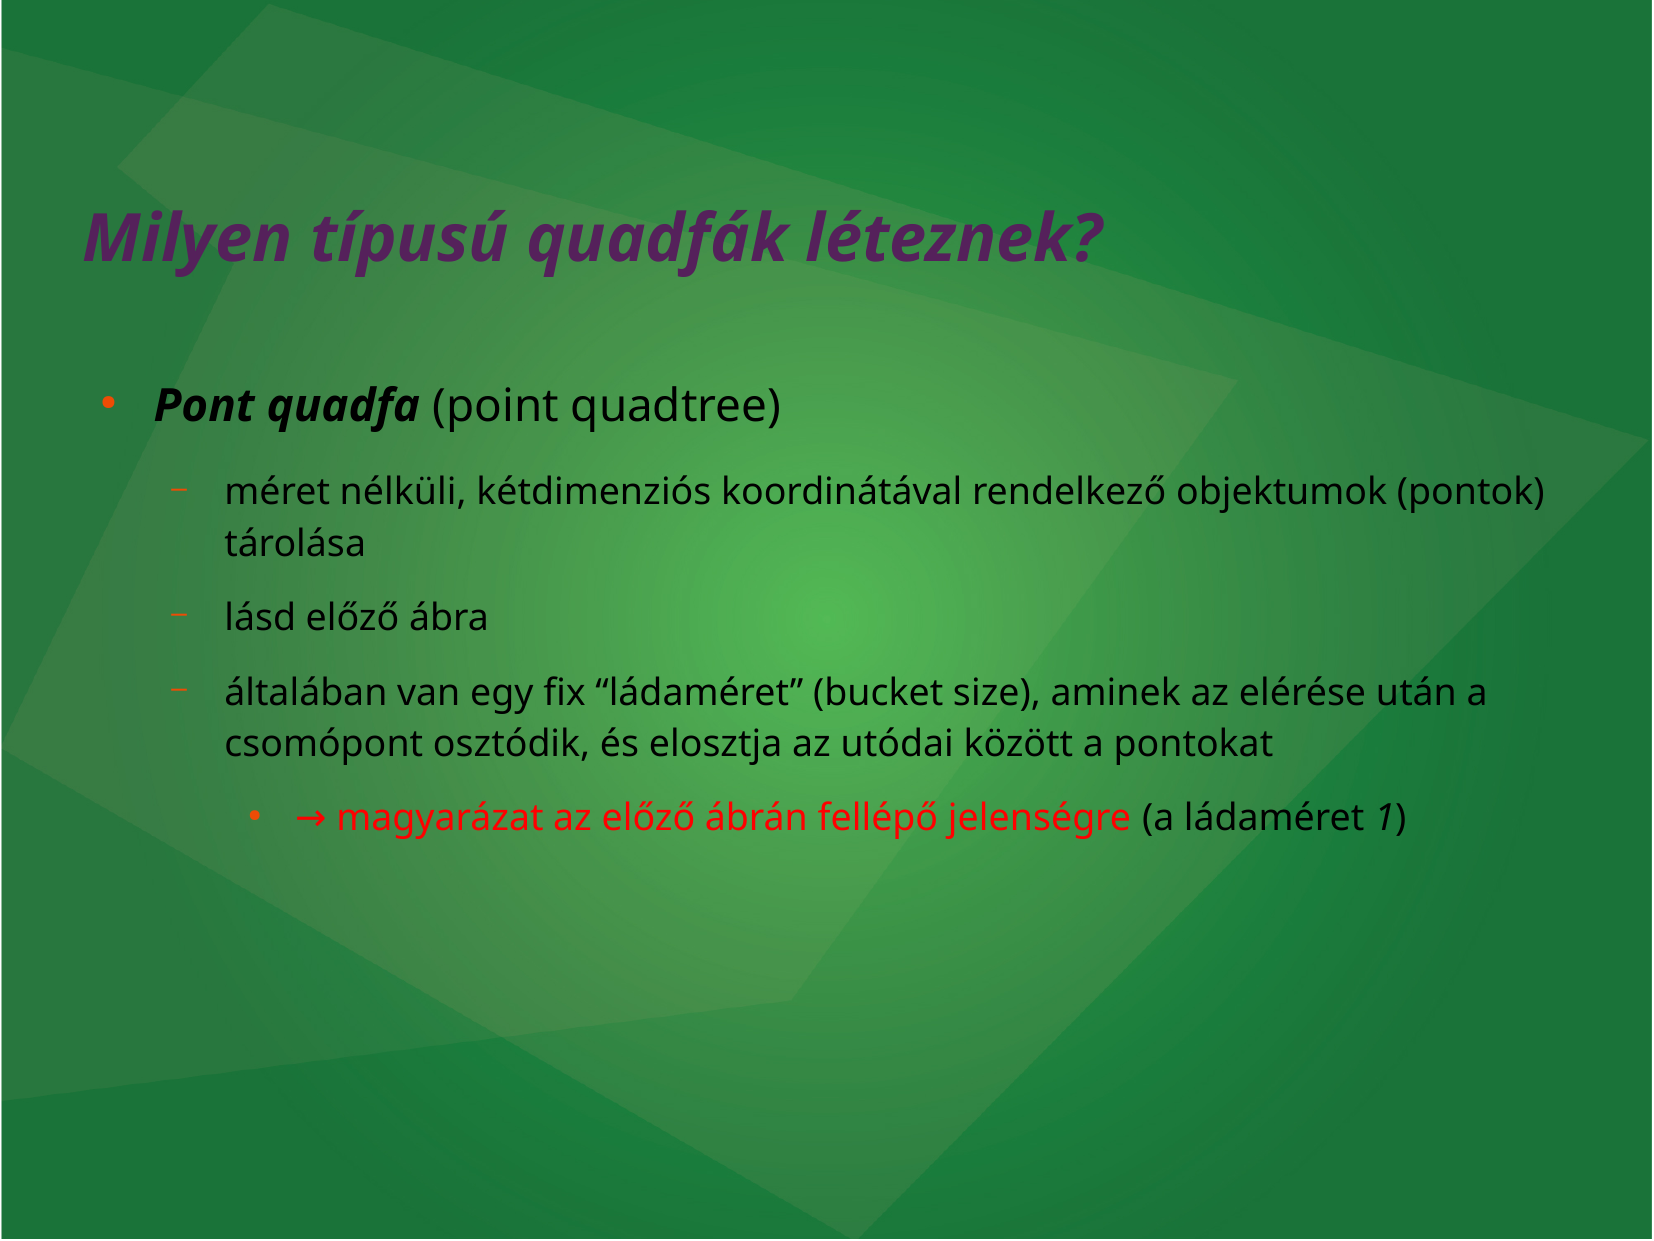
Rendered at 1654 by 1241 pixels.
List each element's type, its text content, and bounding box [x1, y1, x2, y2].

title Milyen típusú quadfák léteznek? [82, 132, 1571, 340]
picture [0, 0, 1652, 1241]
list Pont quadfa (point quadtree) méret nélküli, kétdimenziós koordinátával rendelkező objektumok (pontok) tárolása lásd előző ábra általában van egy fix “ládaméret” (bucket size), aminek az elérése után a csomópont osztódik, és elosztja az utódai között a pontokat → magyarázat az előző ábrán fellépő jelenségre (a ládaméret 1) [82, 372, 1571, 1093]
